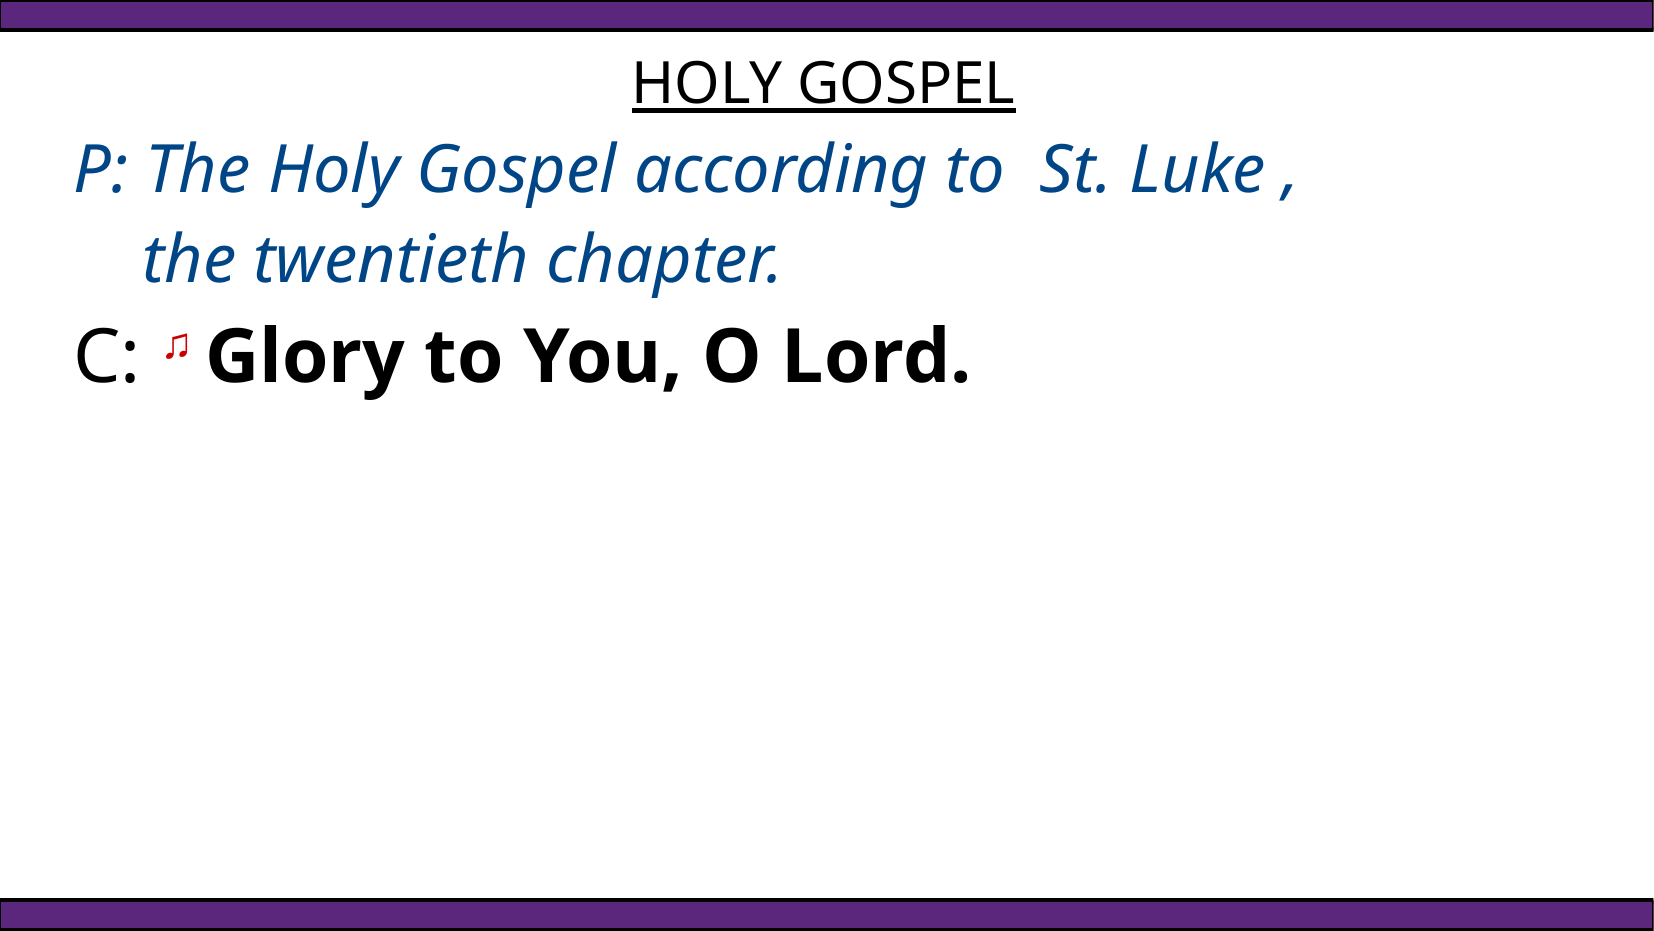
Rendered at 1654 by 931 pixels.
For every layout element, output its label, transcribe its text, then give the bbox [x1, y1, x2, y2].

text_box [0, 900, 1654, 931]
picture [0, 31, 1654, 900]
text_box [0, 0, 1654, 31]
text_box HOLY GOSPEL P: The Holy Gospel according to St. Luke , the twentieth chapter. C: ♫ Glory to You, O Lord. [58, 34, 1589, 404]
